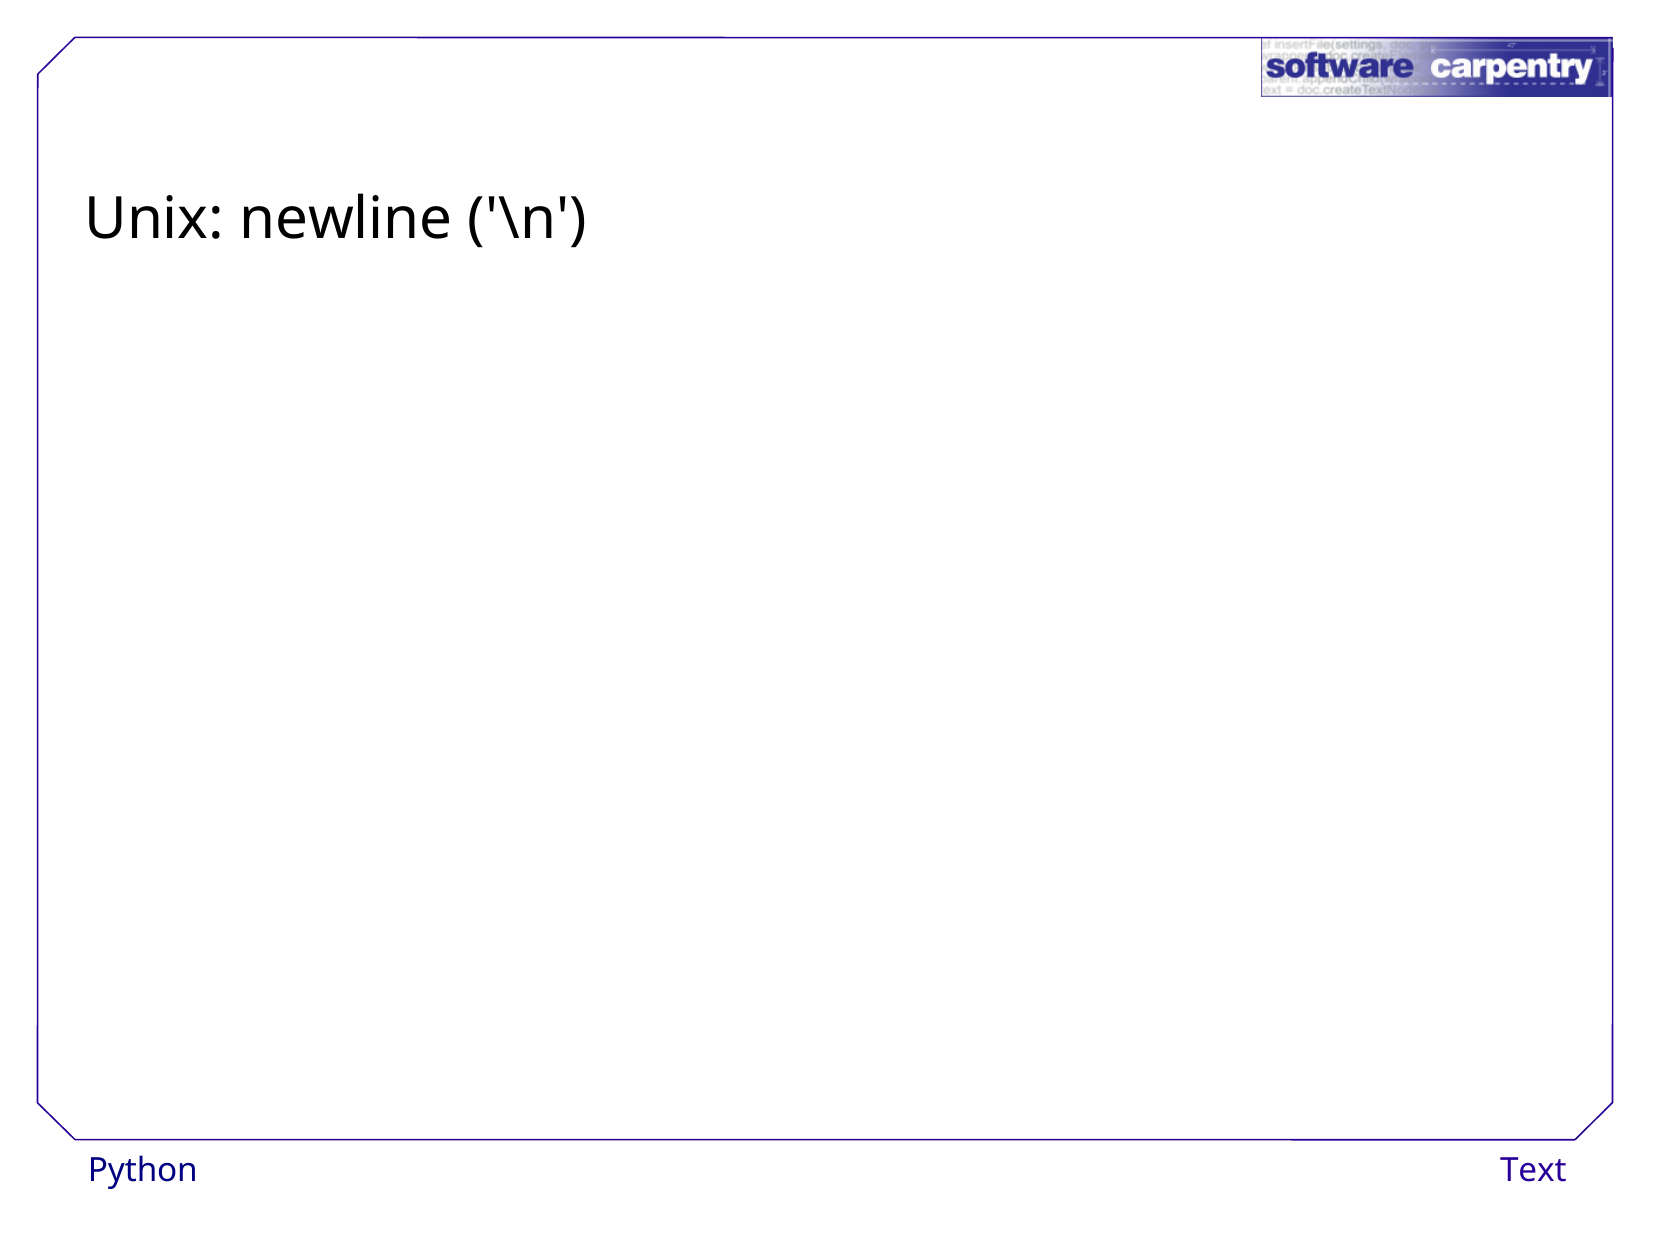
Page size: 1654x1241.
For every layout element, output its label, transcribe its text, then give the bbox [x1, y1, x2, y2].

text_box Unix: newline ('\n') [69, 138, 752, 259]
picture [1261, 39, 1613, 97]
